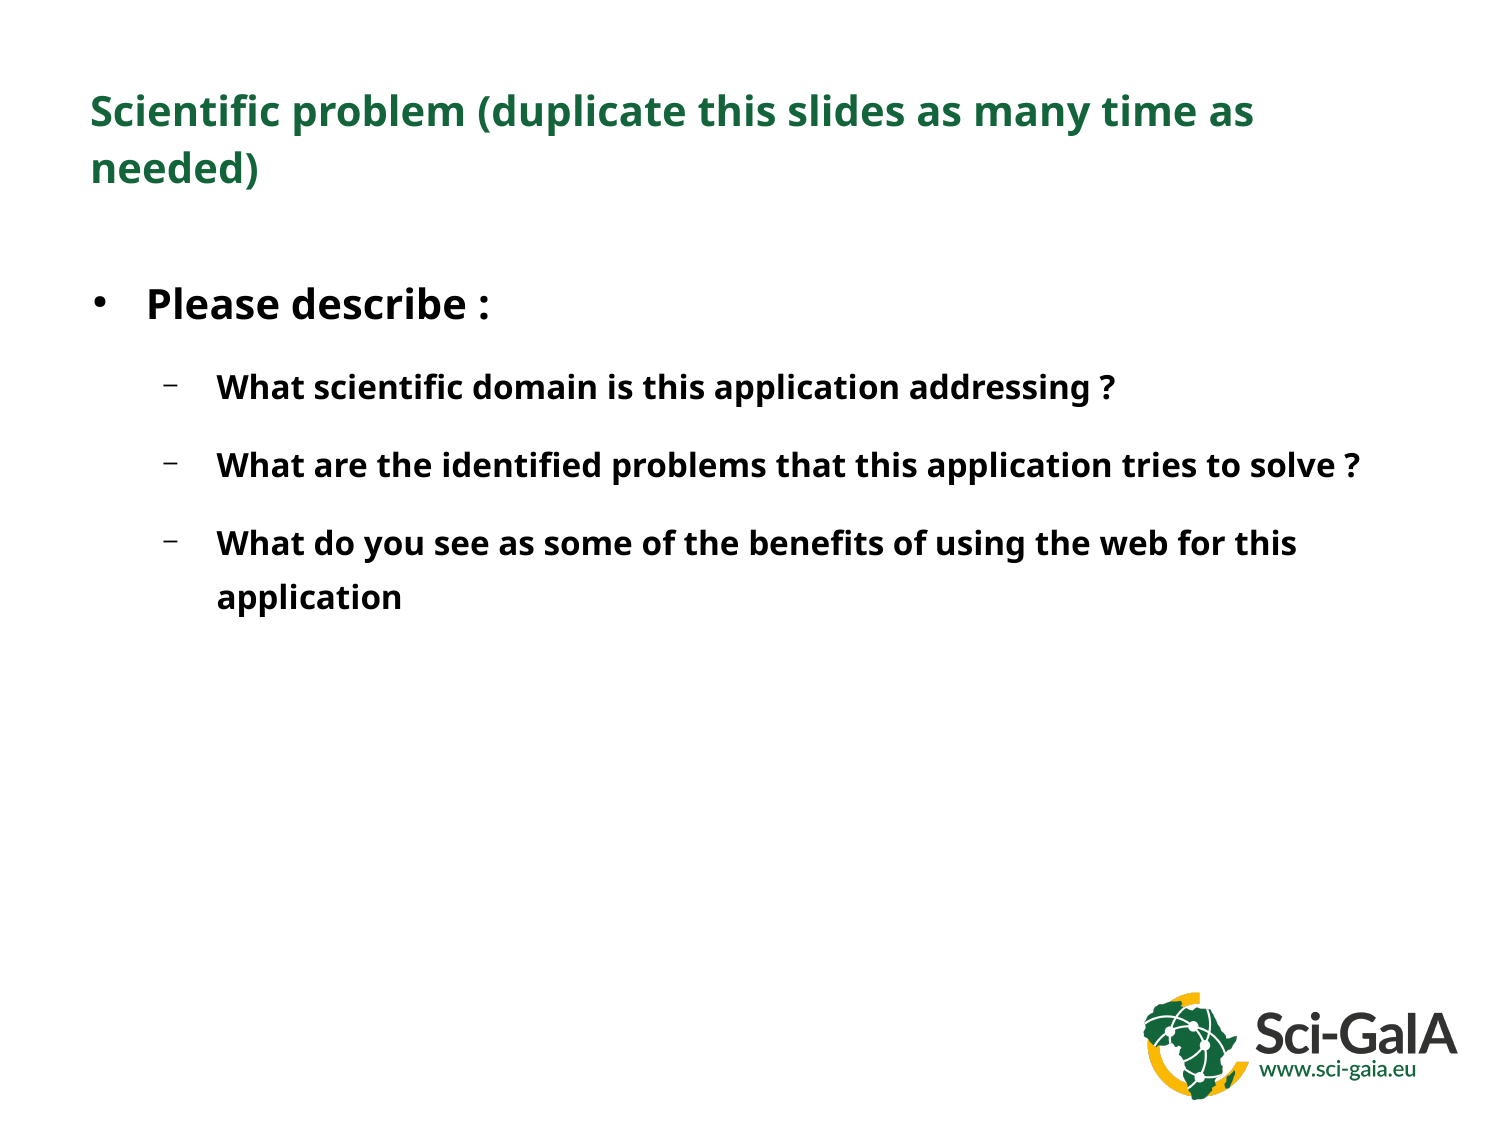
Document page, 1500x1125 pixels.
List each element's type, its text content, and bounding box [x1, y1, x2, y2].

title Scientific problem (duplicate this slides as many time as needed) [75, 44, 1425, 233]
list Please describe : What scientific domain is this application addressing ? What are the identified problems that this application tries to solve ? What do you see as some of the benefits of using the web for this application [75, 263, 1425, 916]
picture [1137, 985, 1466, 1106]
